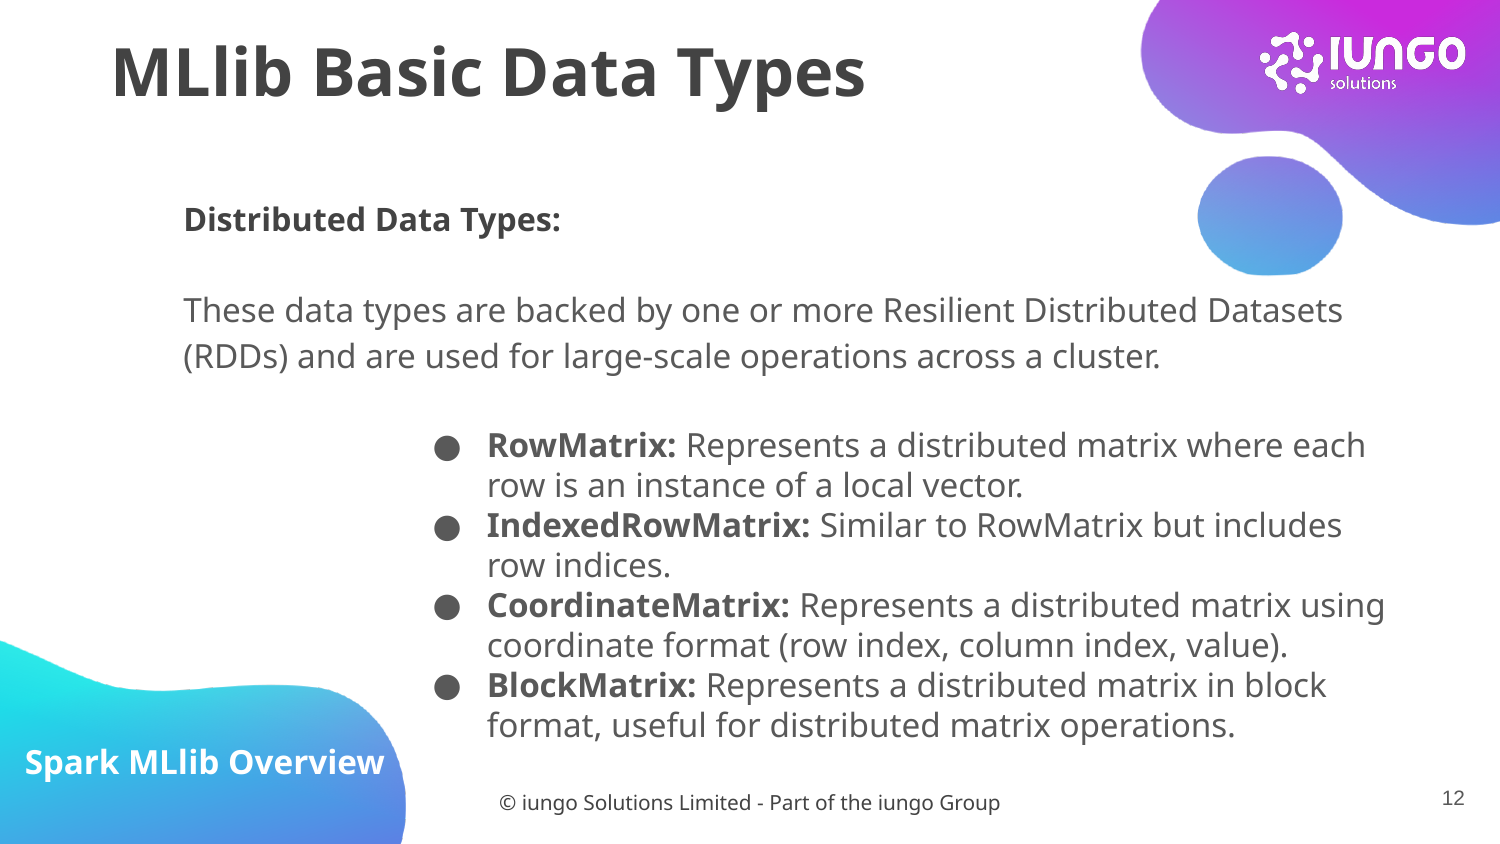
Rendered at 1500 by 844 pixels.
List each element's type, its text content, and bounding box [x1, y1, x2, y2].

text_box RowMatrix: Represents a distributed matrix where each row is an instance of a local vector. IndexedRowMatrix: Similar to RowMatrix but includes row indices. CoordinateMatrix: Represents a distributed matrix using coordinate format (row index, column index, value). BlockMatrix: Represents a distributed matrix in block format, useful for distributed matrix operations. [396, 409, 1420, 765]
subtitle Spark MLlib Overview [9, 719, 411, 844]
list Distributed Data Types: [95, 178, 584, 256]
picture [0, 0, 1500, 844]
title MLlib Basic Data Types [95, 30, 924, 125]
slide_number <number> [1389, 764, 1480, 830]
text_box These data types are backed by one or more Resilient Distributed Datasets (RDDs) and are used for large-scale operations across a cluster. [168, 268, 1390, 389]
